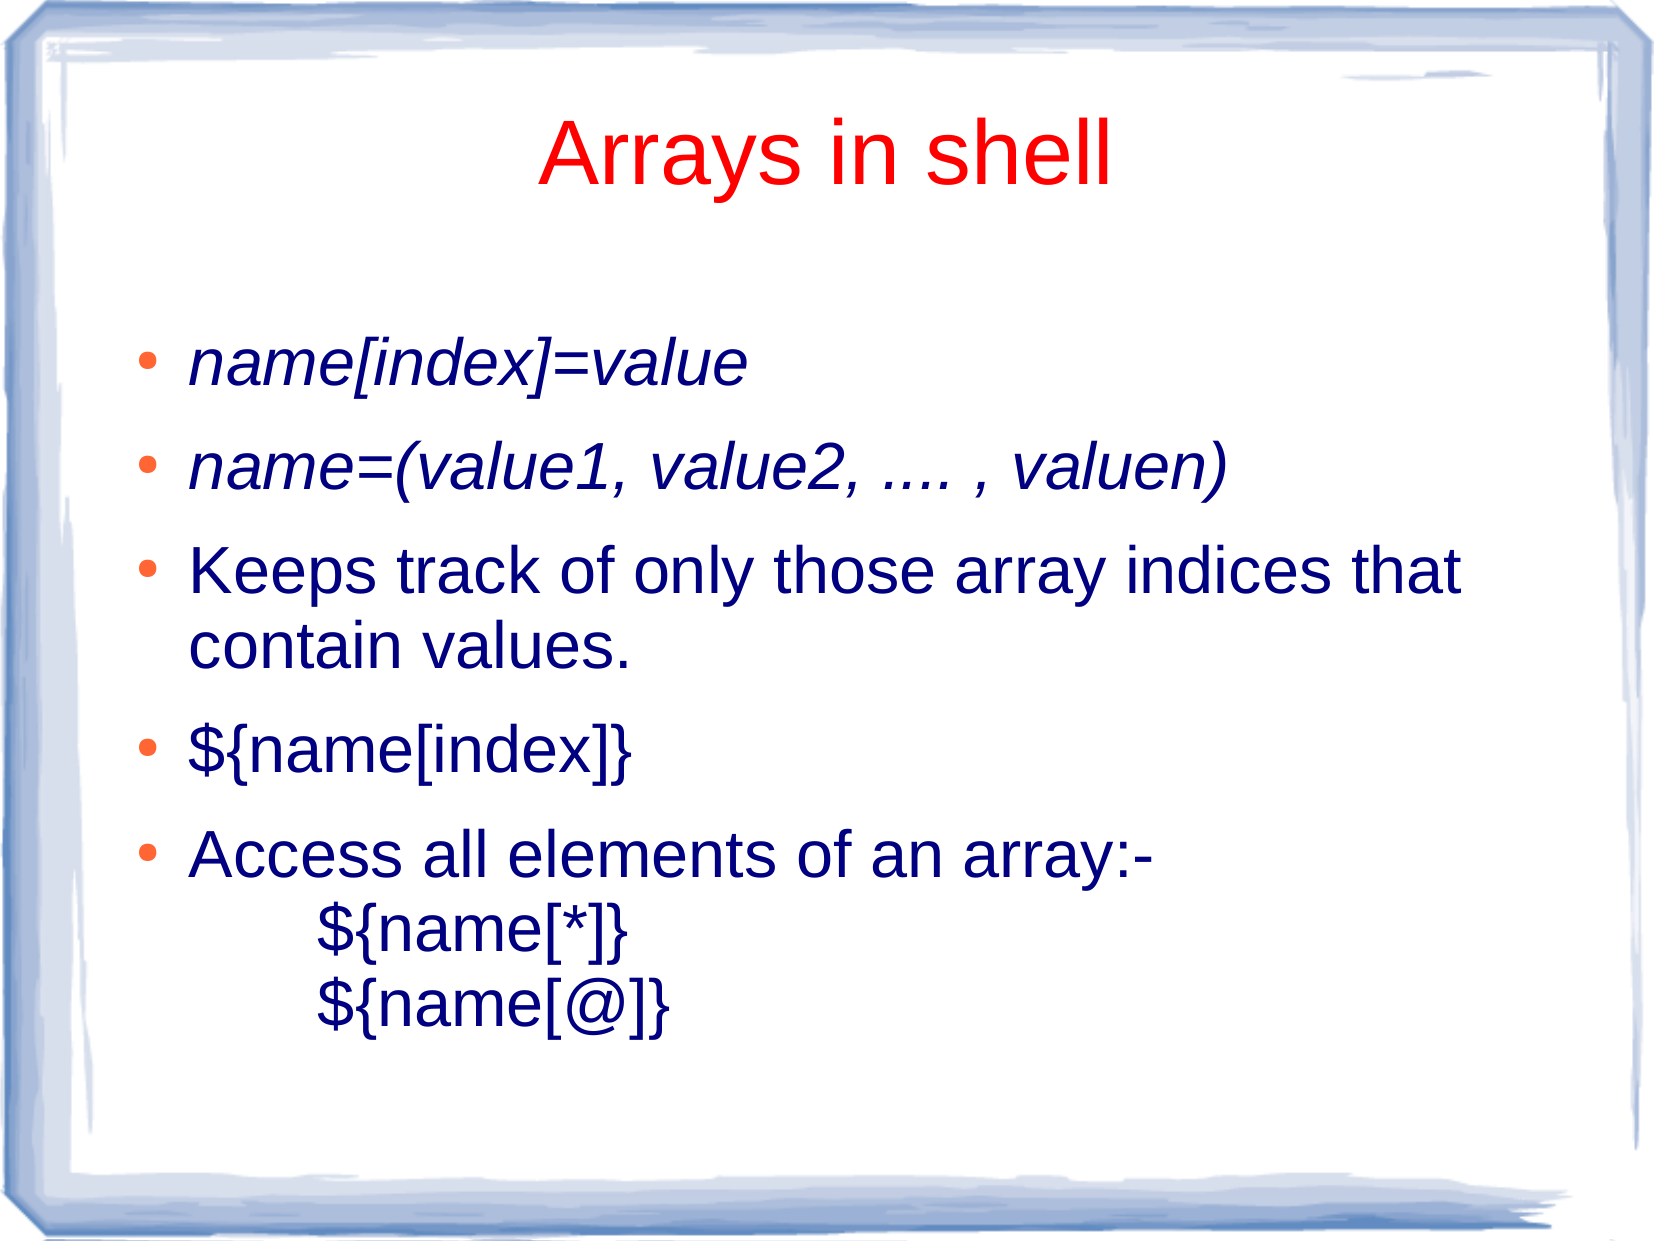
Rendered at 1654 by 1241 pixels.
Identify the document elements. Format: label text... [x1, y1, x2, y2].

title Arrays in shell [82, 56, 1571, 250]
list name[index]=value name=(value1, value2, .... , valuen) Keeps track of only those array indices that contain values. ${name[index]} Access all elements of an array:- ${name[*]} ${name[@]} [118, 324, 1571, 1042]
picture [0, 0, 1654, 1241]
